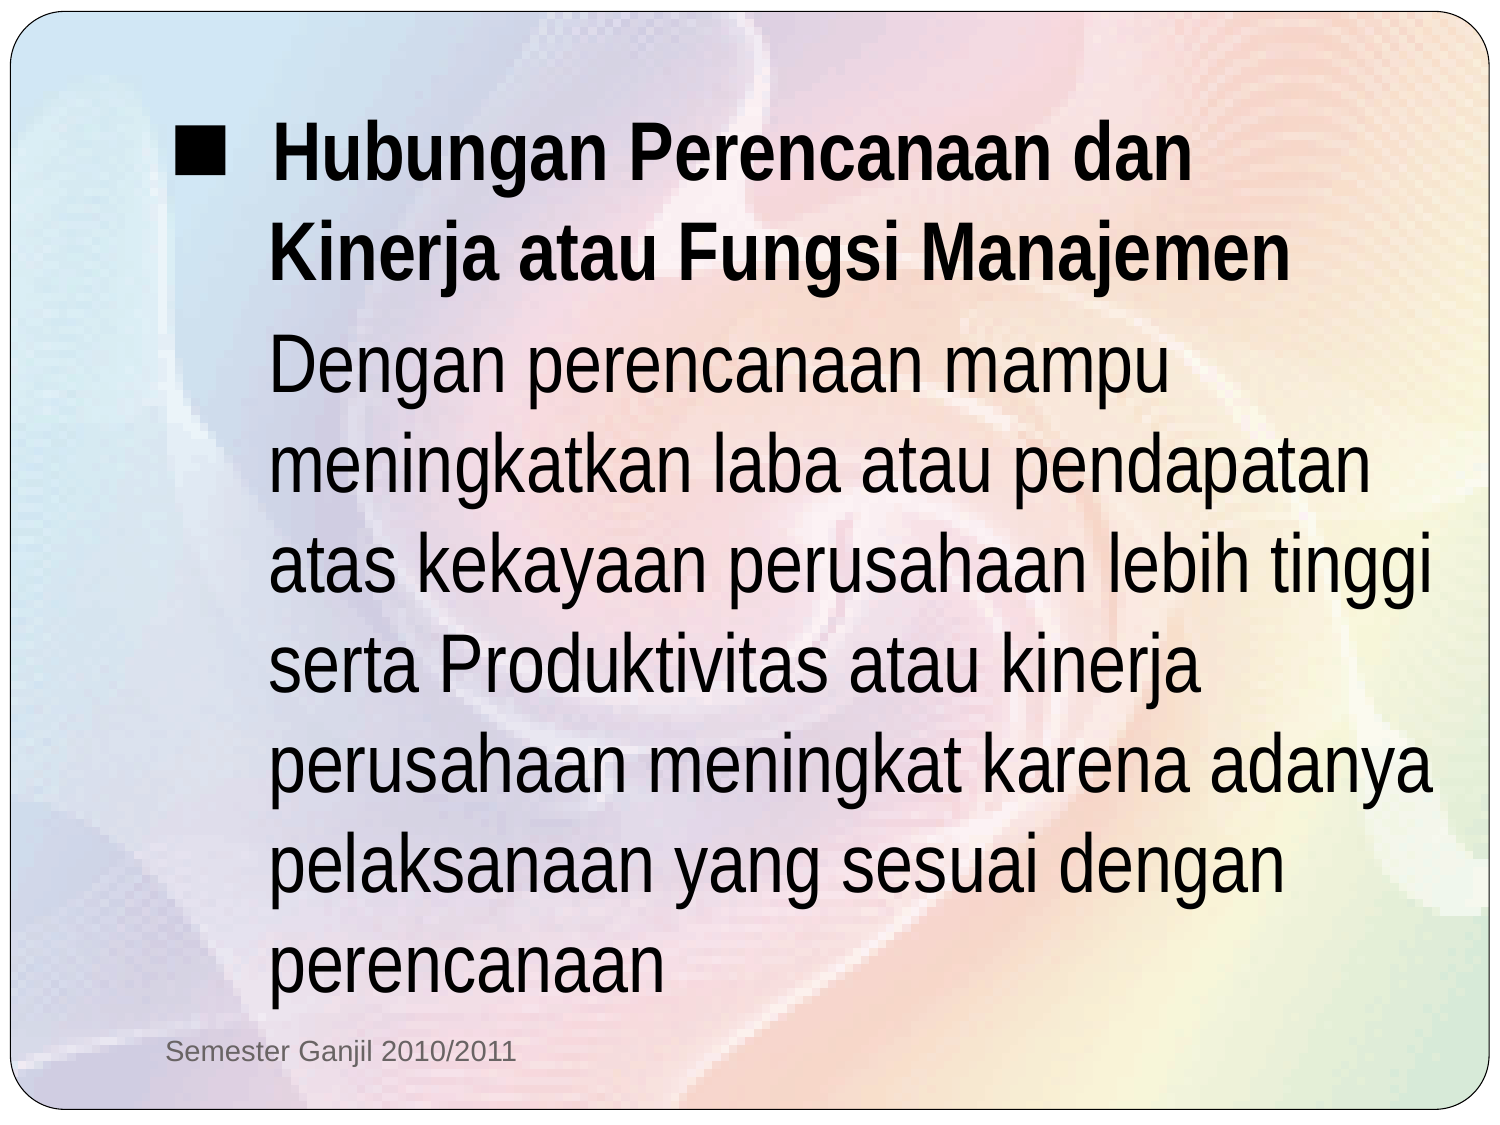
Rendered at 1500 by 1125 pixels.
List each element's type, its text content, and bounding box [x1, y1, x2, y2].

list  Hubungan Perencanaan dan Kinerja atau Fungsi Manajemen Dengan perencanaan mampu meningkatkan laba atau pendapatan atas kekayaan perusahaan lebih tinggi serta Produktivitas atau kinerja perusahaan meningkat karena adanya pelaksanaan yang sesuai dengan perencanaan [53, 90, 1459, 926]
text_box Semester Ganjil 2010/2011 [150, 1012, 801, 1088]
